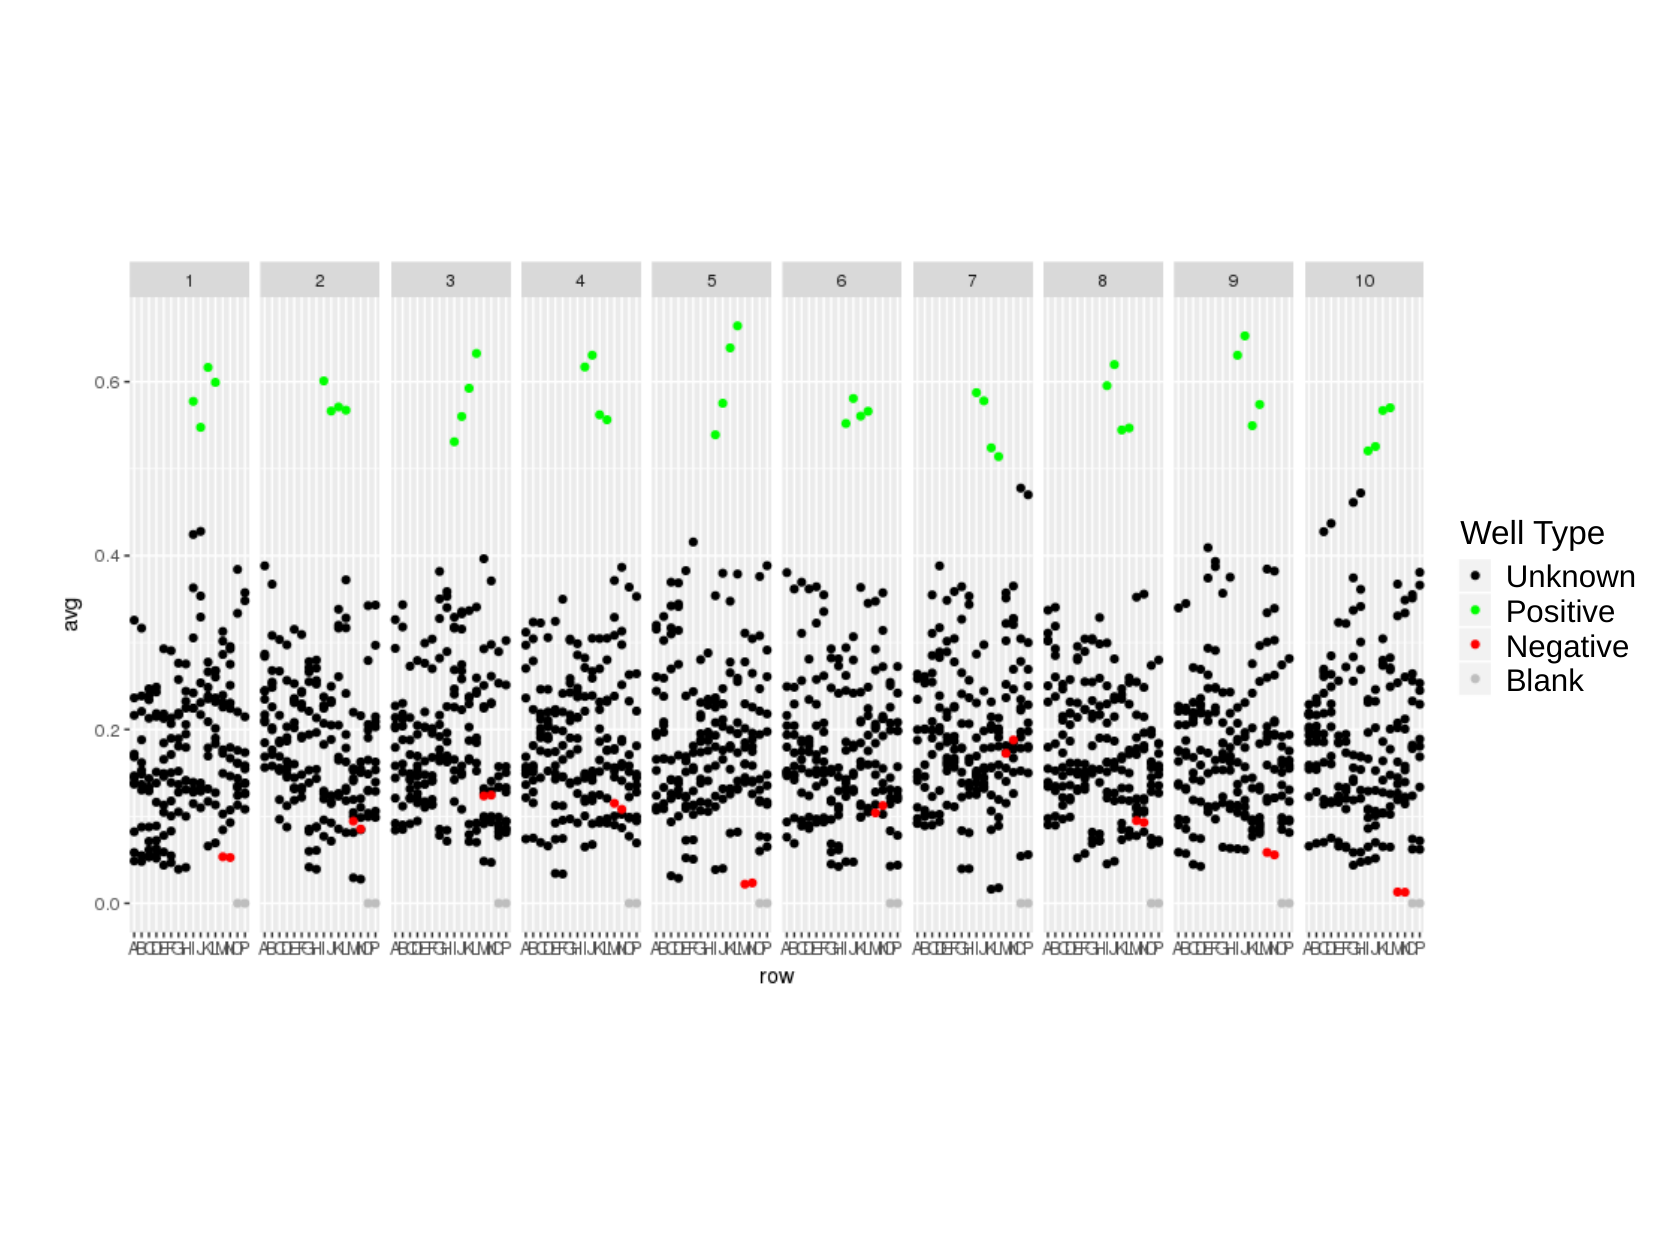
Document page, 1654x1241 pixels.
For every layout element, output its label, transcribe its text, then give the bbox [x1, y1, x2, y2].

picture [55, 257, 1494, 988]
text_box Unknown Positive Negative Blank [1491, 551, 1652, 706]
text_box Well Type [1445, 506, 1620, 559]
